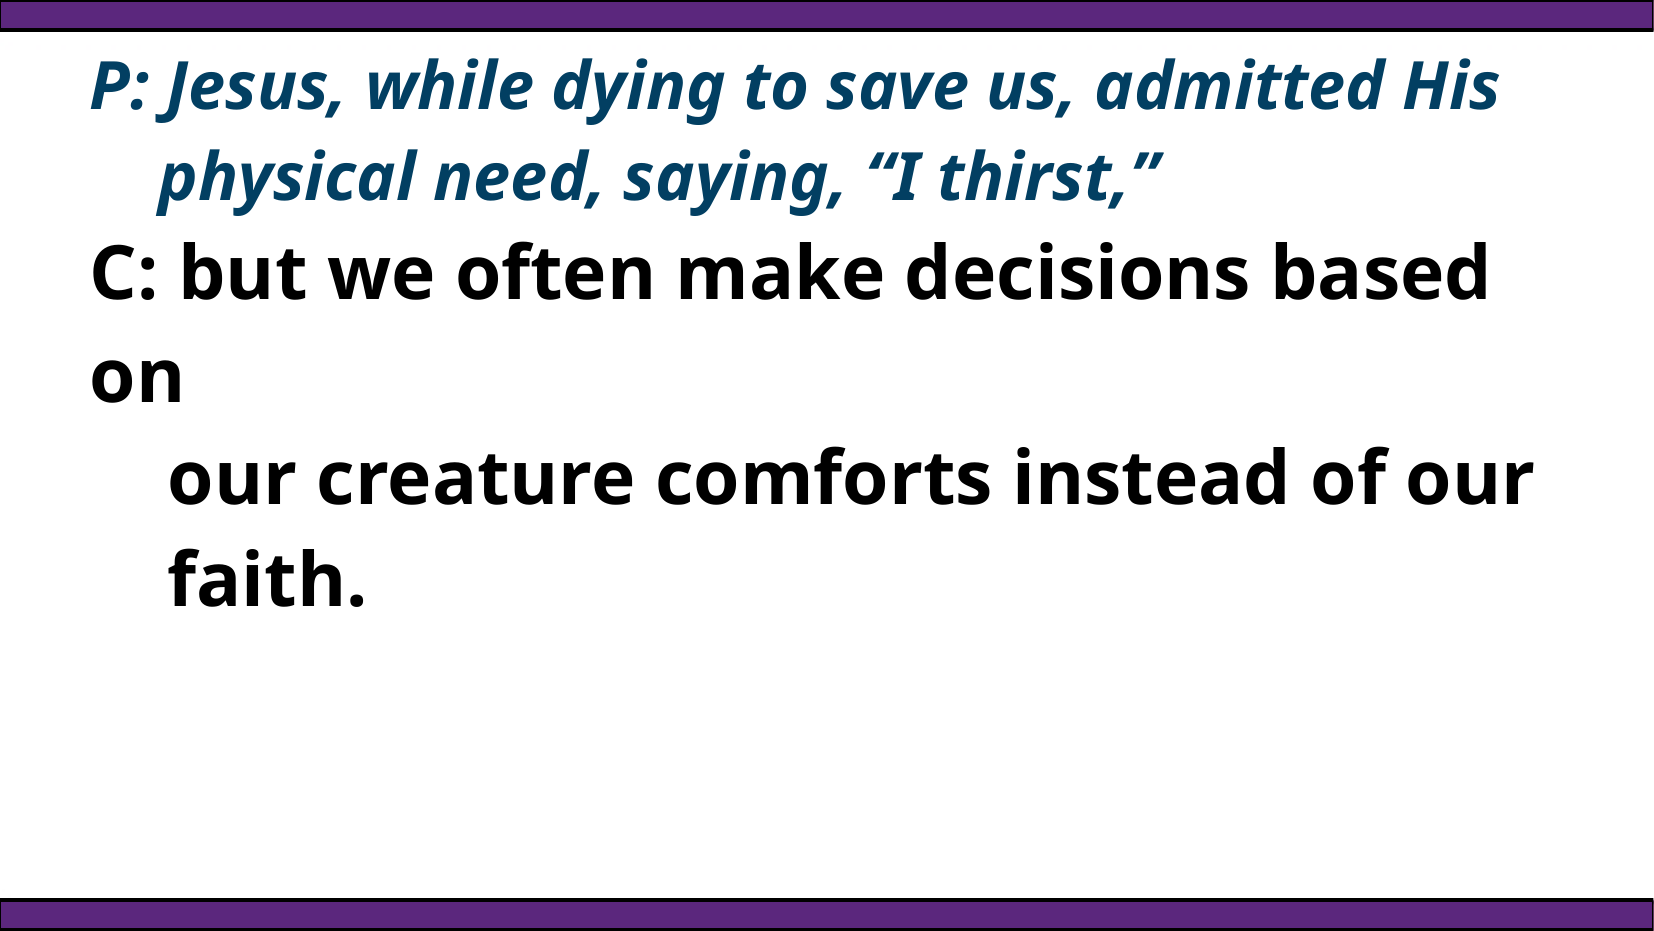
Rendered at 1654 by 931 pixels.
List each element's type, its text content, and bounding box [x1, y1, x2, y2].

text_box [0, 0, 1654, 31]
text_box [0, 900, 1654, 931]
text_box P: Jesus, while dying to save us, admitted His physical need, saying, “I thirst,” C: but we often make decisions based on our creature comforts instead of our faith. [75, 30, 1591, 523]
picture [0, 31, 1654, 900]
